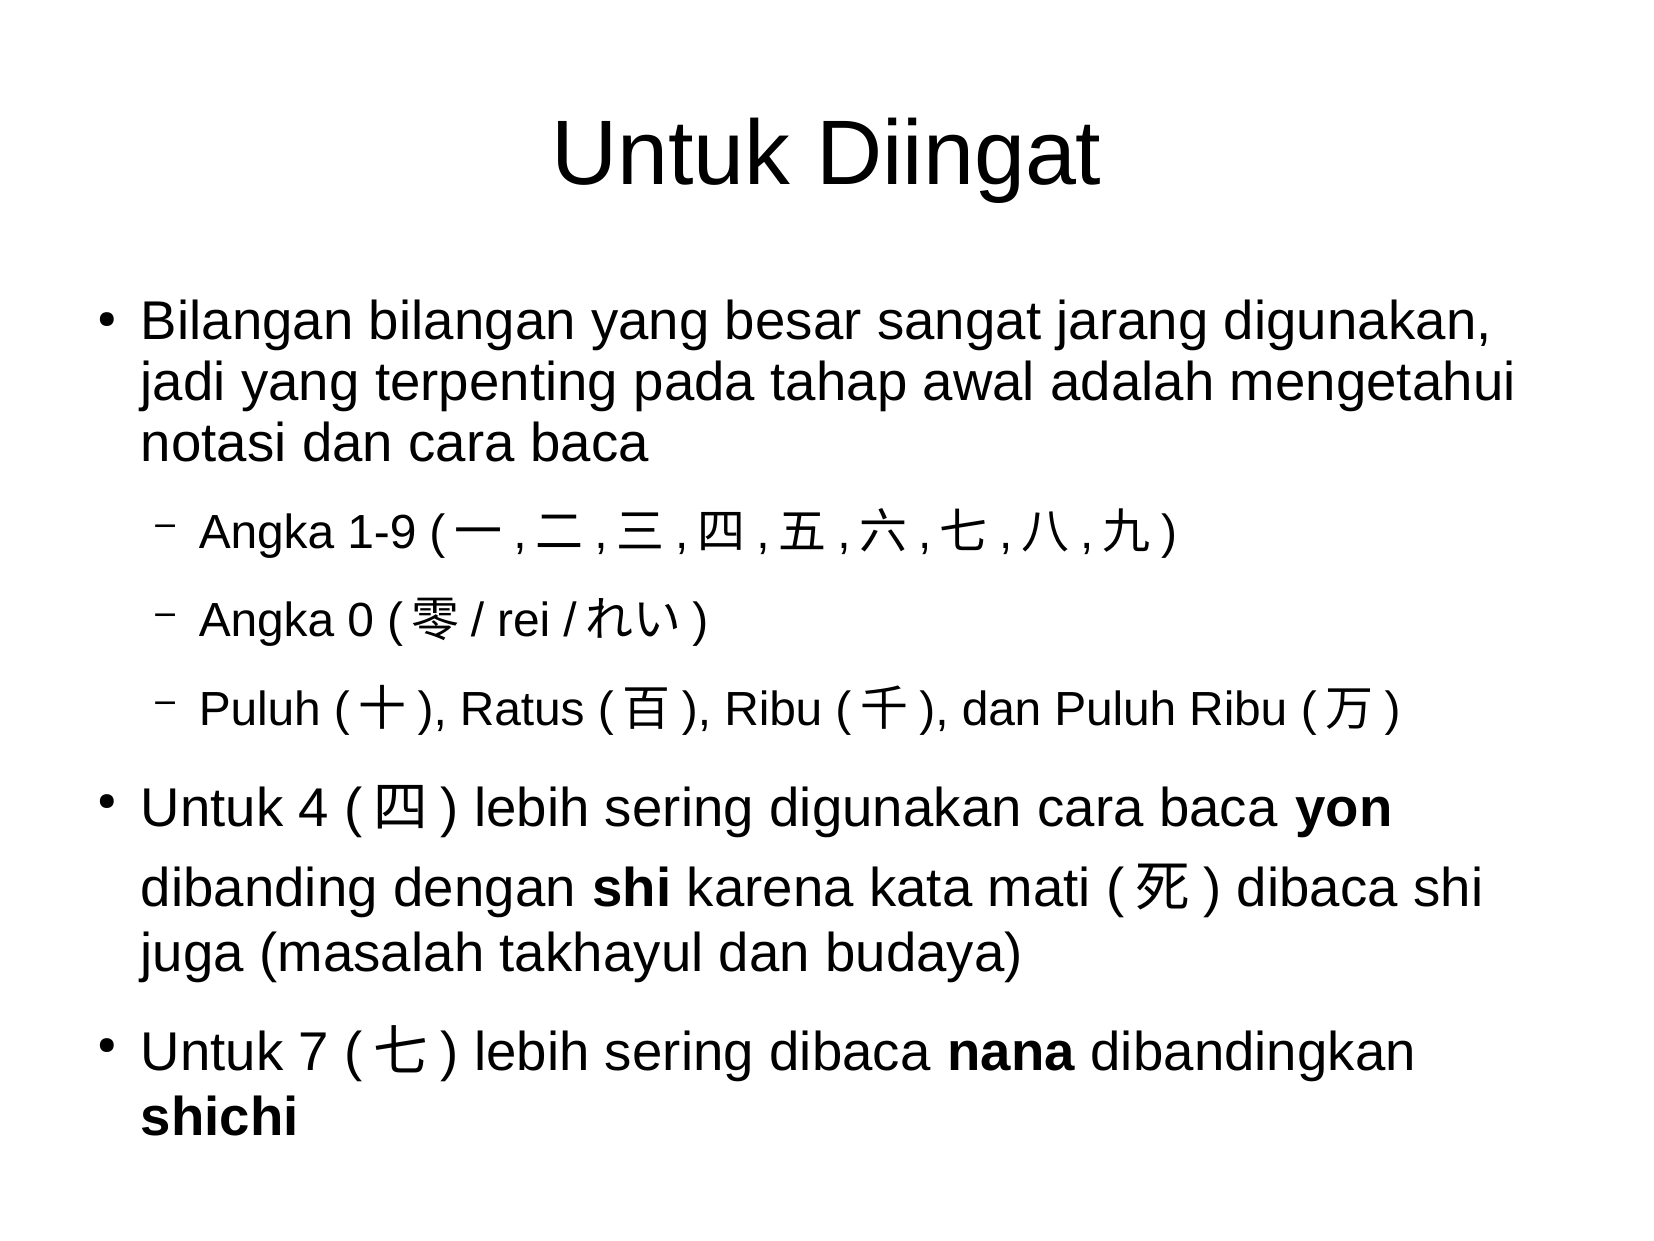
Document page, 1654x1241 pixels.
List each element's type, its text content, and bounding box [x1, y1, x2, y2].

title Untuk Diingat [82, 49, 1571, 257]
list Bilangan bilangan yang besar sangat jarang digunakan, jadi yang terpenting pada tahap awal adalah mengetahui notasi dan cara baca Angka 1-9 (一,二,三,四,五,六,七,八,九) Angka 0 (零/ rei /れい) Puluh (十), Ratus (百), Ribu (千), dan Puluh Ribu (万) Untuk 4 (四) lebih sering digunakan cara baca yon dibanding dengan shi karena kata mati (死) dibaca shi juga (masalah takhayul dan budaya) Untuk 7 (七) lebih sering dibaca nana dibandingkan shichi [82, 290, 1571, 1156]
